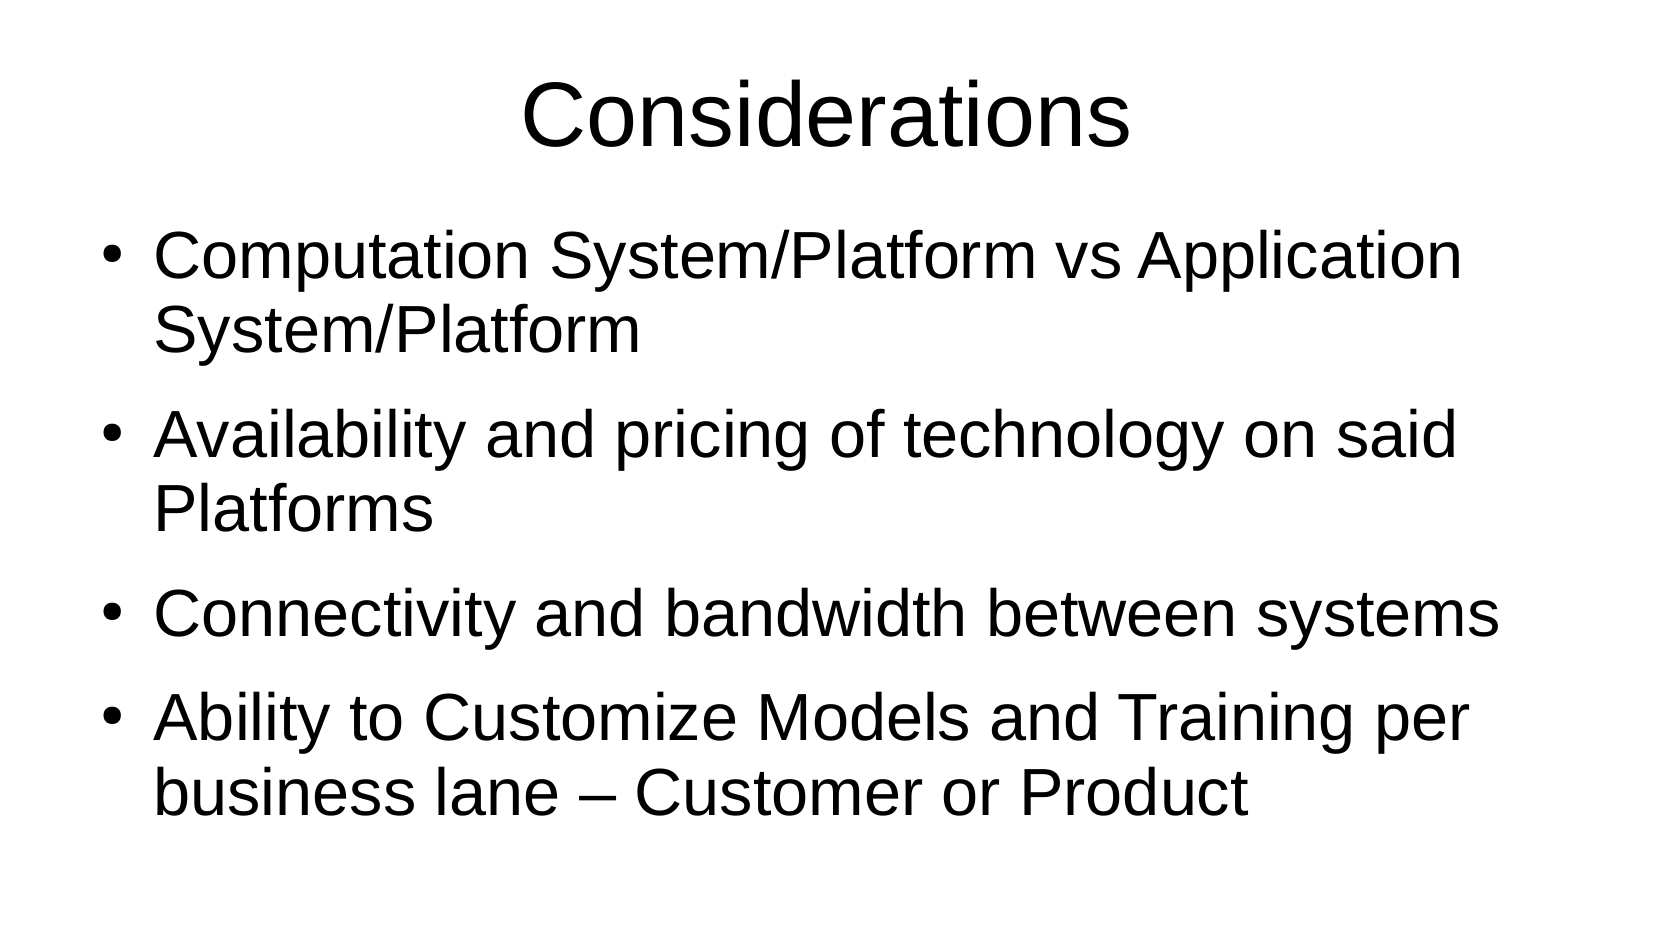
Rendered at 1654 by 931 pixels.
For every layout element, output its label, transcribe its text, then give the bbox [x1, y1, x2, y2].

title Considerations [82, 37, 1571, 193]
list Computation System/Platform vs Application System/Platform Availability and pricing of technology on said Platforms Connectivity and bandwidth between systems Ability to Customize Models and Training per business lane – Customer or Product [82, 217, 1571, 863]
